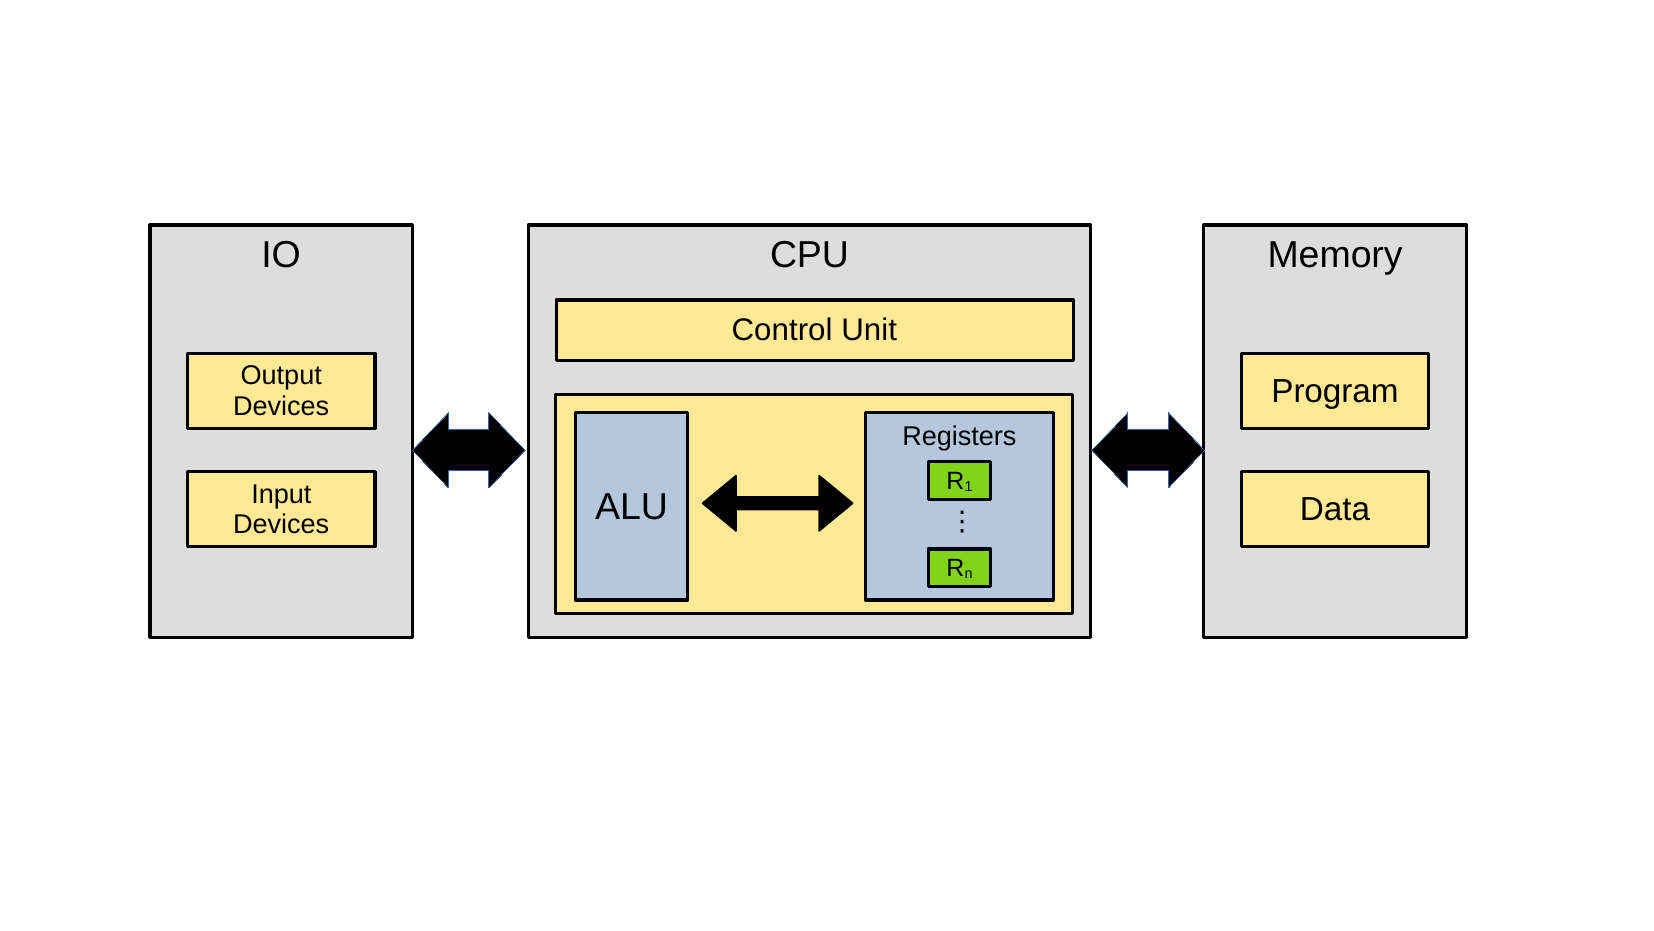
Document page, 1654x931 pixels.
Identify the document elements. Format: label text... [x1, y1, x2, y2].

text_box ⋮ [933, 498, 981, 544]
text_box [412, 412, 526, 488]
text_box [555, 394, 1073, 614]
text_box R1 [928, 461, 991, 500]
text_box Data [1241, 471, 1429, 547]
text_box ALU [575, 412, 688, 600]
text_box Registers [865, 412, 1054, 600]
text_box Control Unit [556, 300, 1074, 361]
text_box Memory [1203, 224, 1467, 638]
text_box Rn [928, 548, 991, 587]
text_box [1091, 412, 1205, 488]
text_box Input Devices [187, 471, 375, 547]
text_box Output Devices [187, 353, 375, 429]
text_box IO [149, 224, 413, 638]
text_box Program [1241, 353, 1429, 429]
text_box CPU [528, 224, 1091, 638]
